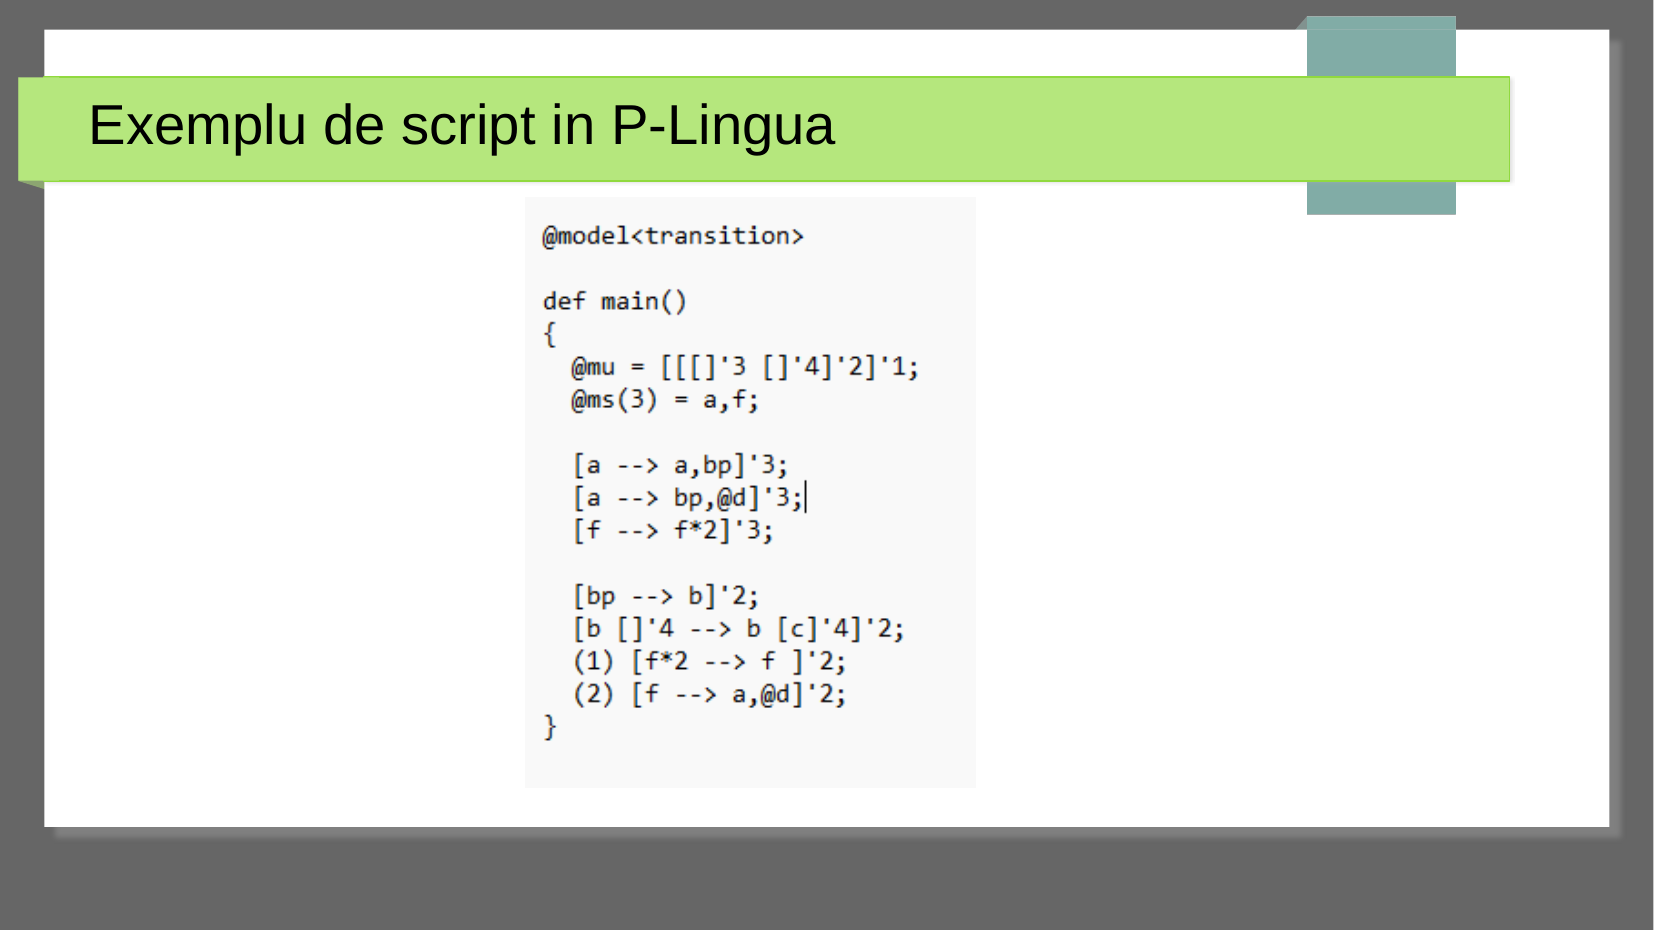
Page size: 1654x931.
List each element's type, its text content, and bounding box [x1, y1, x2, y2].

picture [525, 197, 976, 788]
title Exemplu de script in P-Lingua [88, 73, 1506, 178]
